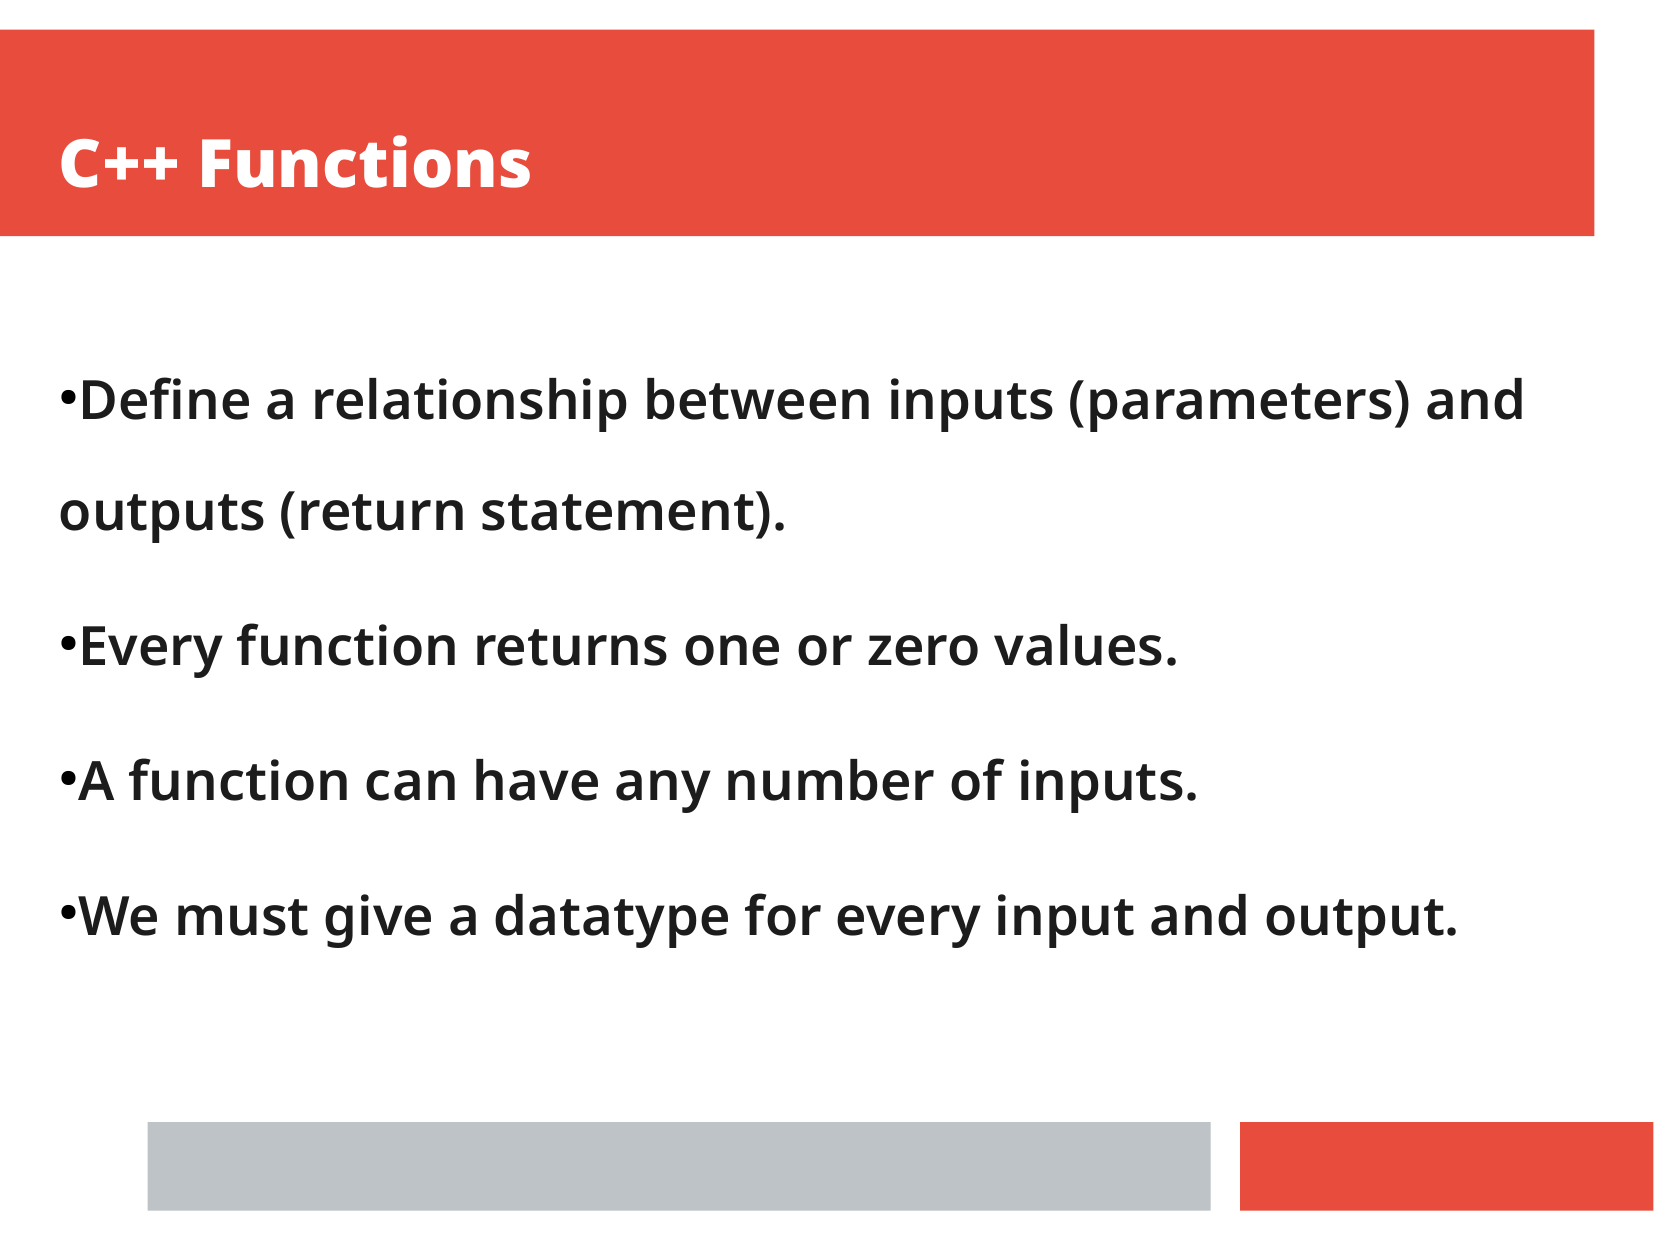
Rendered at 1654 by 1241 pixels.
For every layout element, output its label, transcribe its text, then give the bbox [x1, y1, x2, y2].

list Define a relationship between inputs (parameters) and outputs (return statement). Every function returns one or zero values. A function can have any number of inputs. We must give a datatype for every input and output. [59, 324, 1565, 1093]
title C++ Functions [59, 59, 1595, 207]
